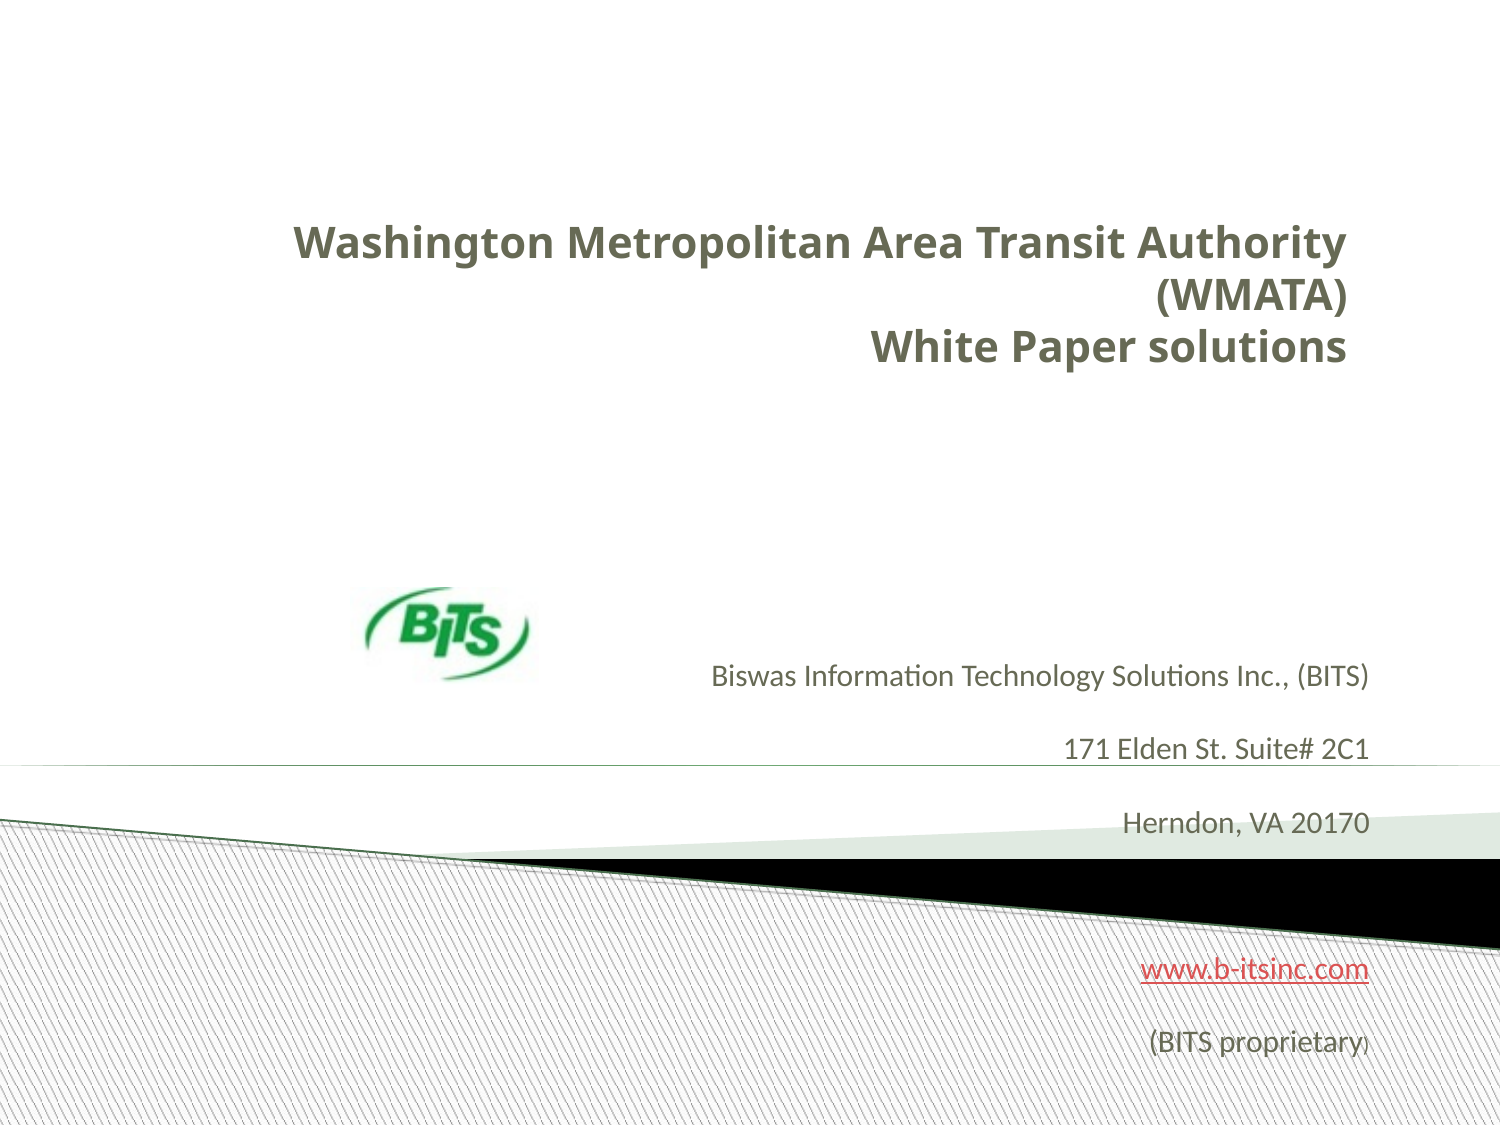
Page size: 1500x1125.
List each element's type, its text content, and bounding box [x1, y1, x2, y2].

picture [0, 821, 1500, 1125]
title Washington Metropolitan Area Transit Authority (WMATA) White Paper solutions [87, 137, 1363, 379]
subtitle Biswas Information Technology Solutions Inc., (BITS) 171 Elden St. Suite# 2C1 Herndon, VA 20170 www.b-itsinc.com (BITS proprietary) [112, 624, 1388, 863]
picture [350, 587, 539, 688]
